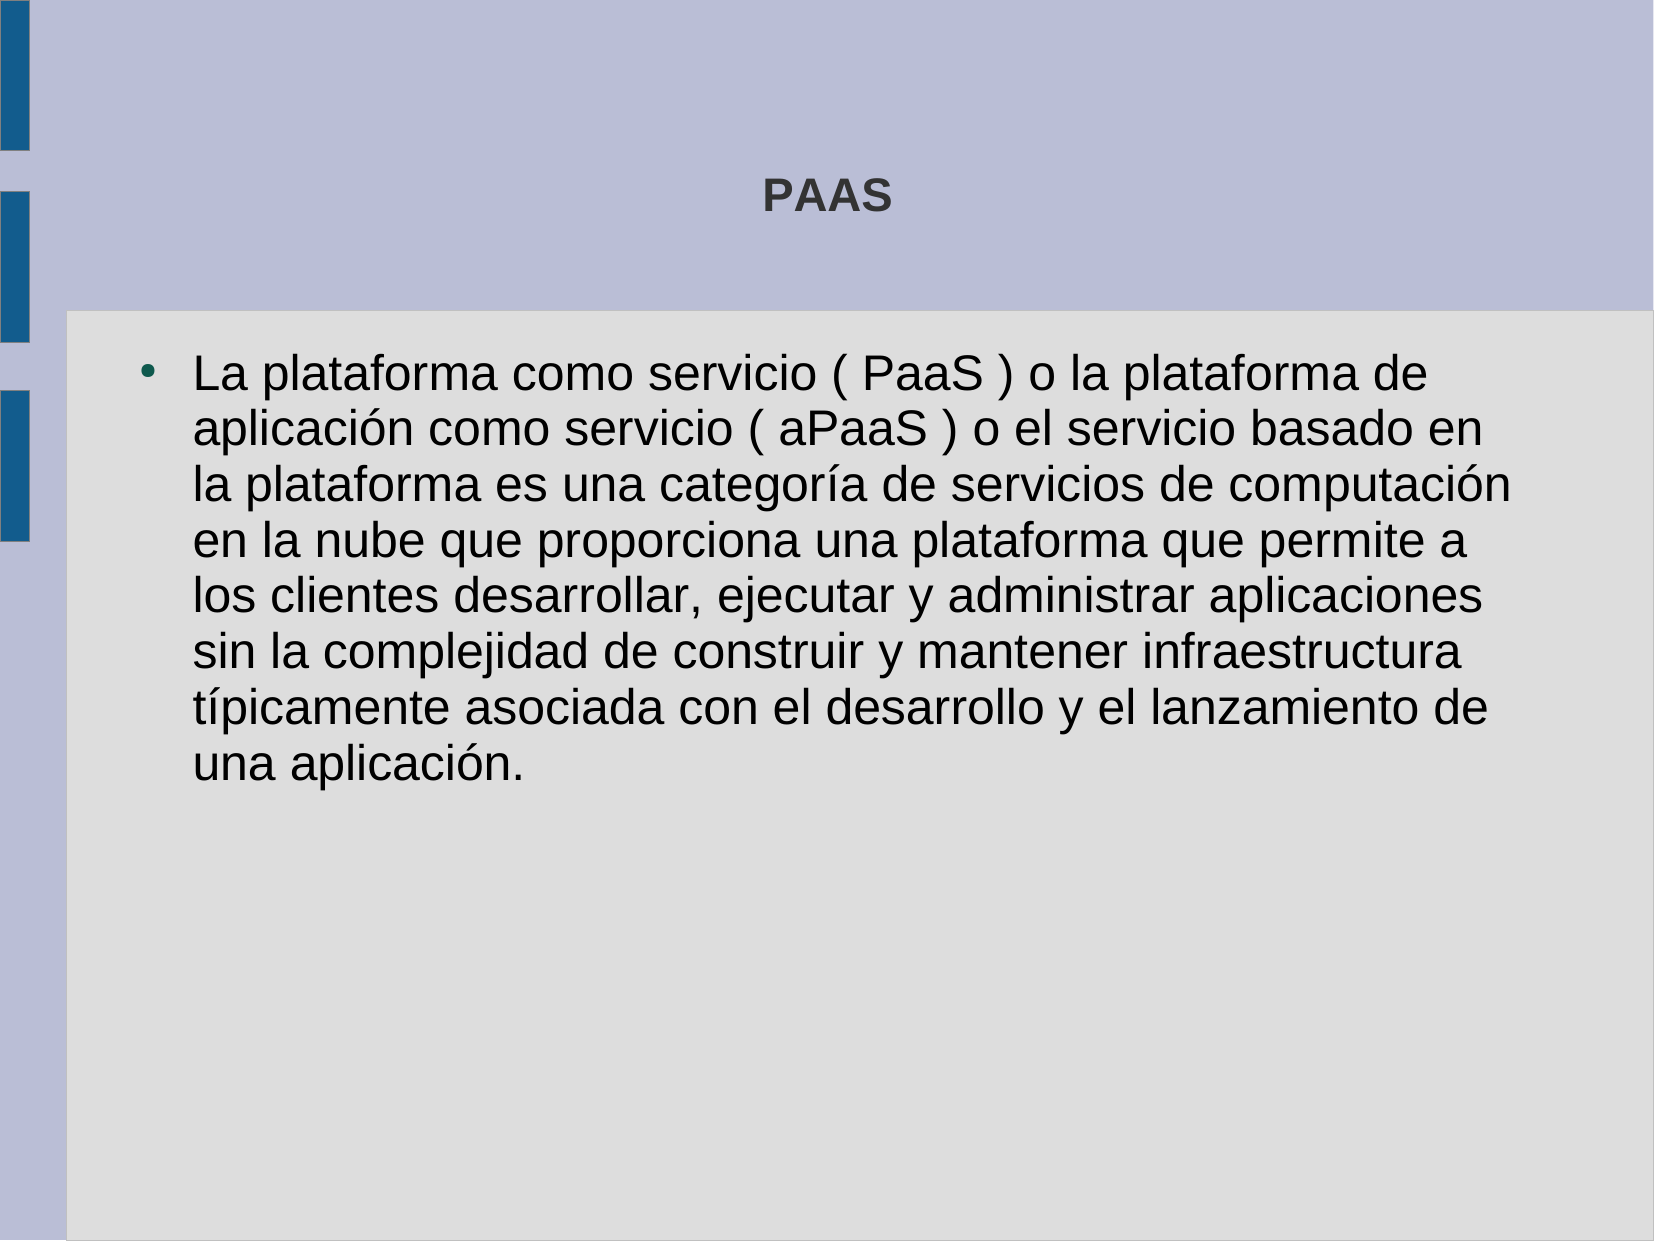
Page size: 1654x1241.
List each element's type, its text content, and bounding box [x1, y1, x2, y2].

list La plataforma como servicio ( PaaS ) o la plataforma de aplicación como servicio ( aPaaS ) o el servicio basado en la plataforma es una categoría de servicios de computación en la nube que proporciona una plataforma que permite a los clientes desarrollar, ejecutar y administrar aplicaciones sin la complejidad de construir y mantener infraestructura típicamente asociada con el desarrollo y el lanzamiento de una aplicación. [121, 344, 1534, 827]
title PAAS [121, 91, 1534, 299]
